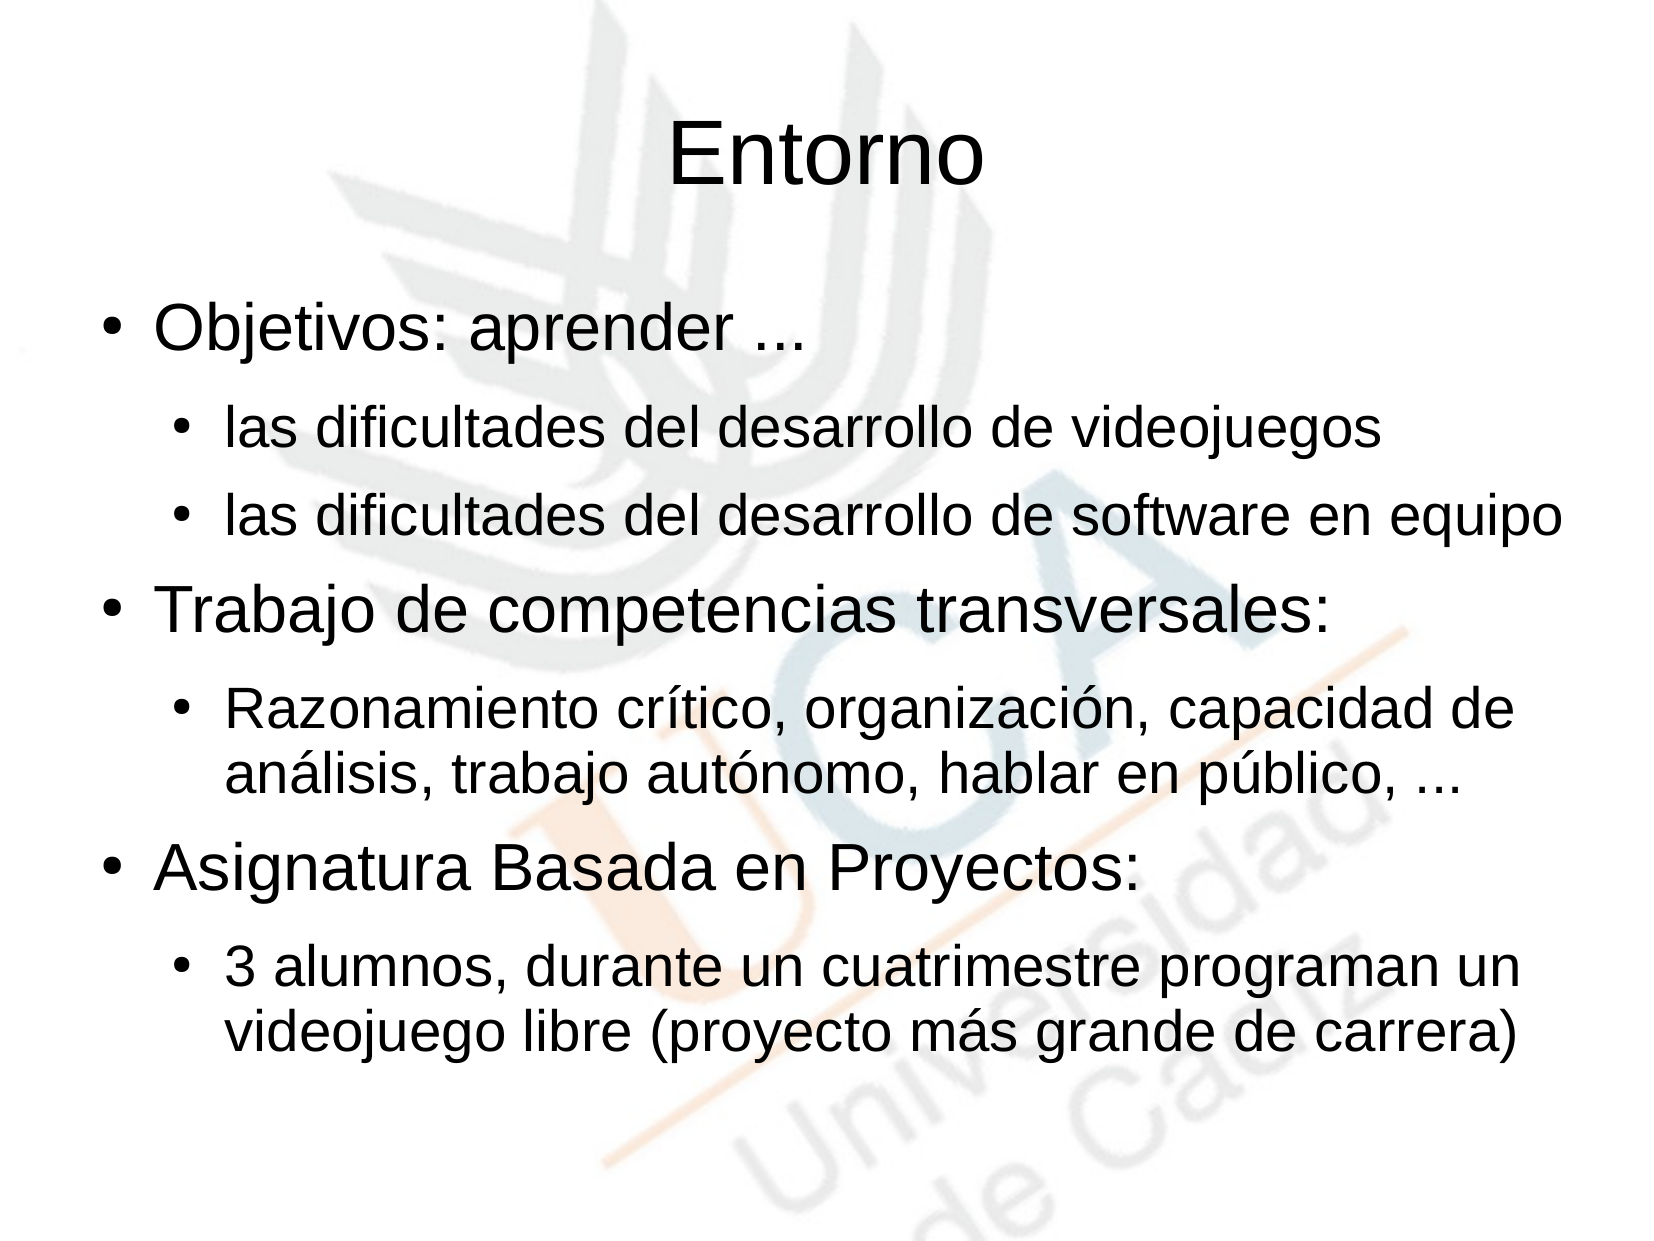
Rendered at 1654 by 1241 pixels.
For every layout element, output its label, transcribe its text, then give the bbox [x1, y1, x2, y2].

title Entorno [82, 56, 1571, 250]
picture [0, 0, 1654, 1241]
list Objetivos: aprender ... las dificultades del desarrollo de videojuegos las dificultades del desarrollo de software en equipo Trabajo de competencias transversales: Razonamiento crítico, organización, capacidad de análisis, trabajo autónomo, hablar en público, ... Asignatura Basada en Proyectos: 3 alumnos, durante un cuatrimestre programan un videojuego libre (proyecto más grande de carrera) [82, 290, 1571, 1094]
